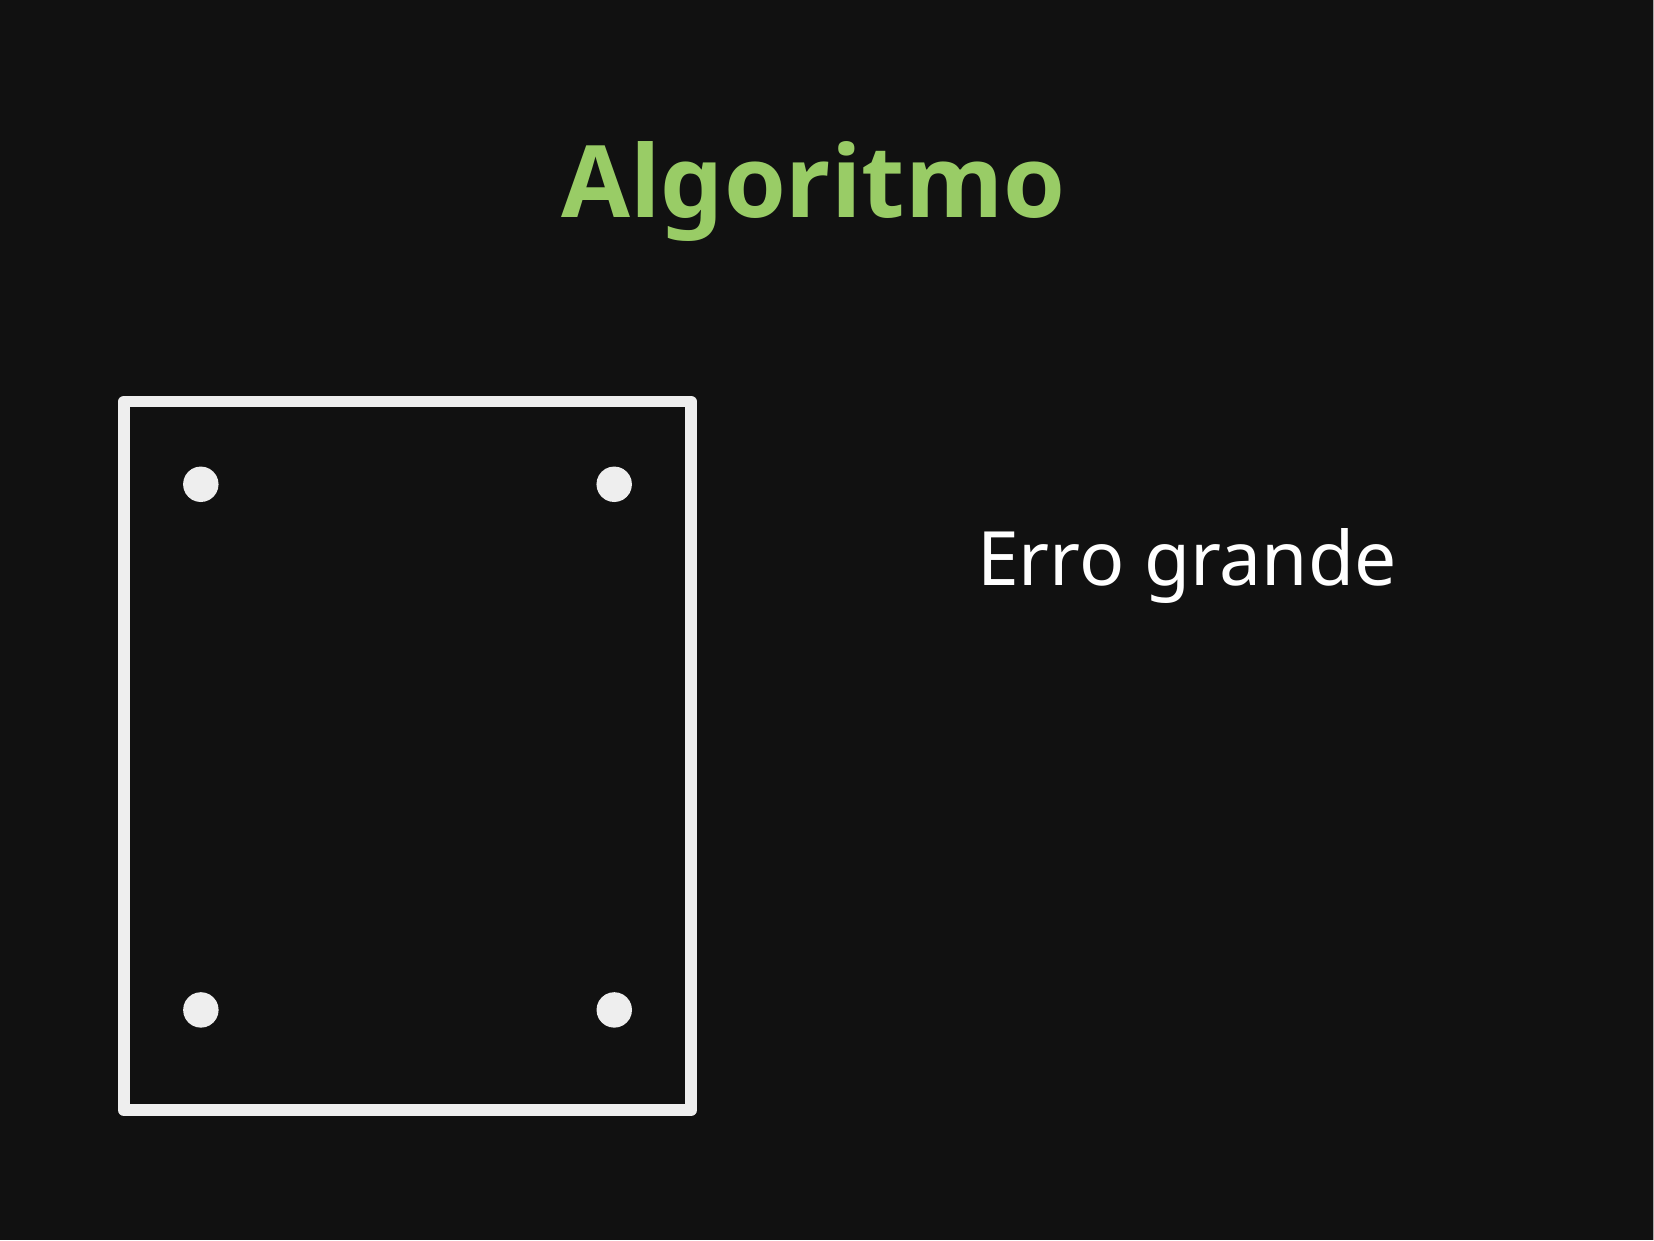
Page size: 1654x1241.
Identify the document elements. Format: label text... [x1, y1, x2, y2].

title Algoritmo [82, 49, 1571, 308]
text_box [596, 466, 632, 503]
text_box [183, 466, 219, 503]
text_box Erro grande [874, 448, 1500, 613]
text_box [596, 992, 633, 1028]
text_box [183, 992, 219, 1028]
